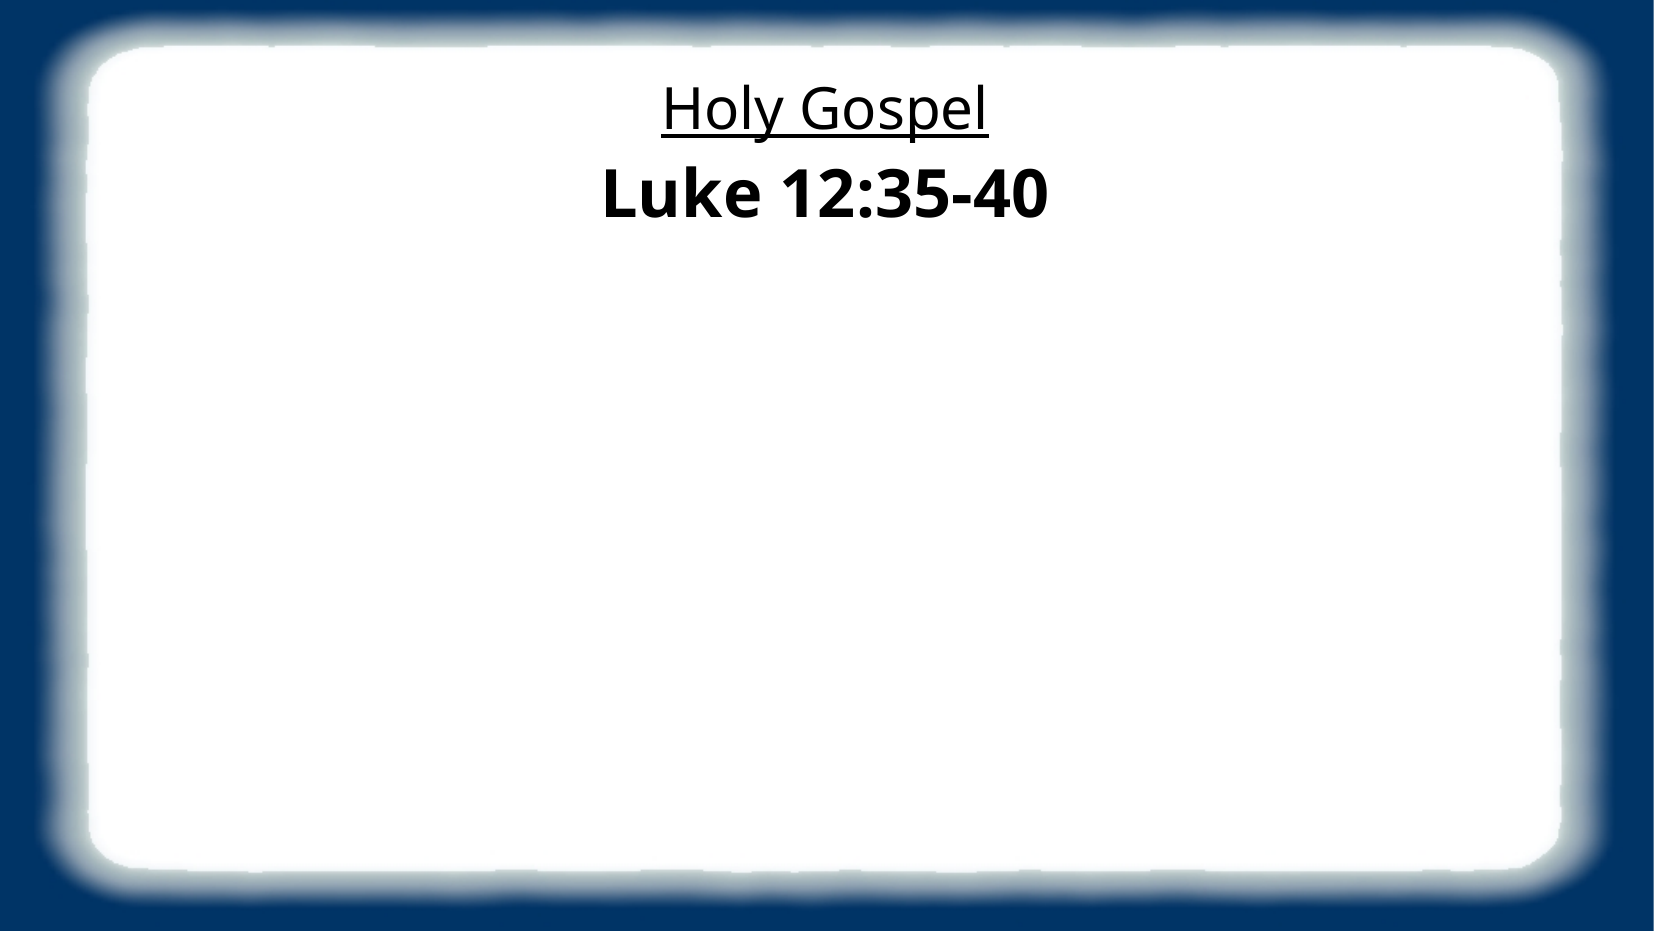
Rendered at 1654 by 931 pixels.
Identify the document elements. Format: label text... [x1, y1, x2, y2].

text_box Holy Gospel Luke 12:35-40 [120, 60, 1531, 241]
picture [0, 0, 1654, 931]
